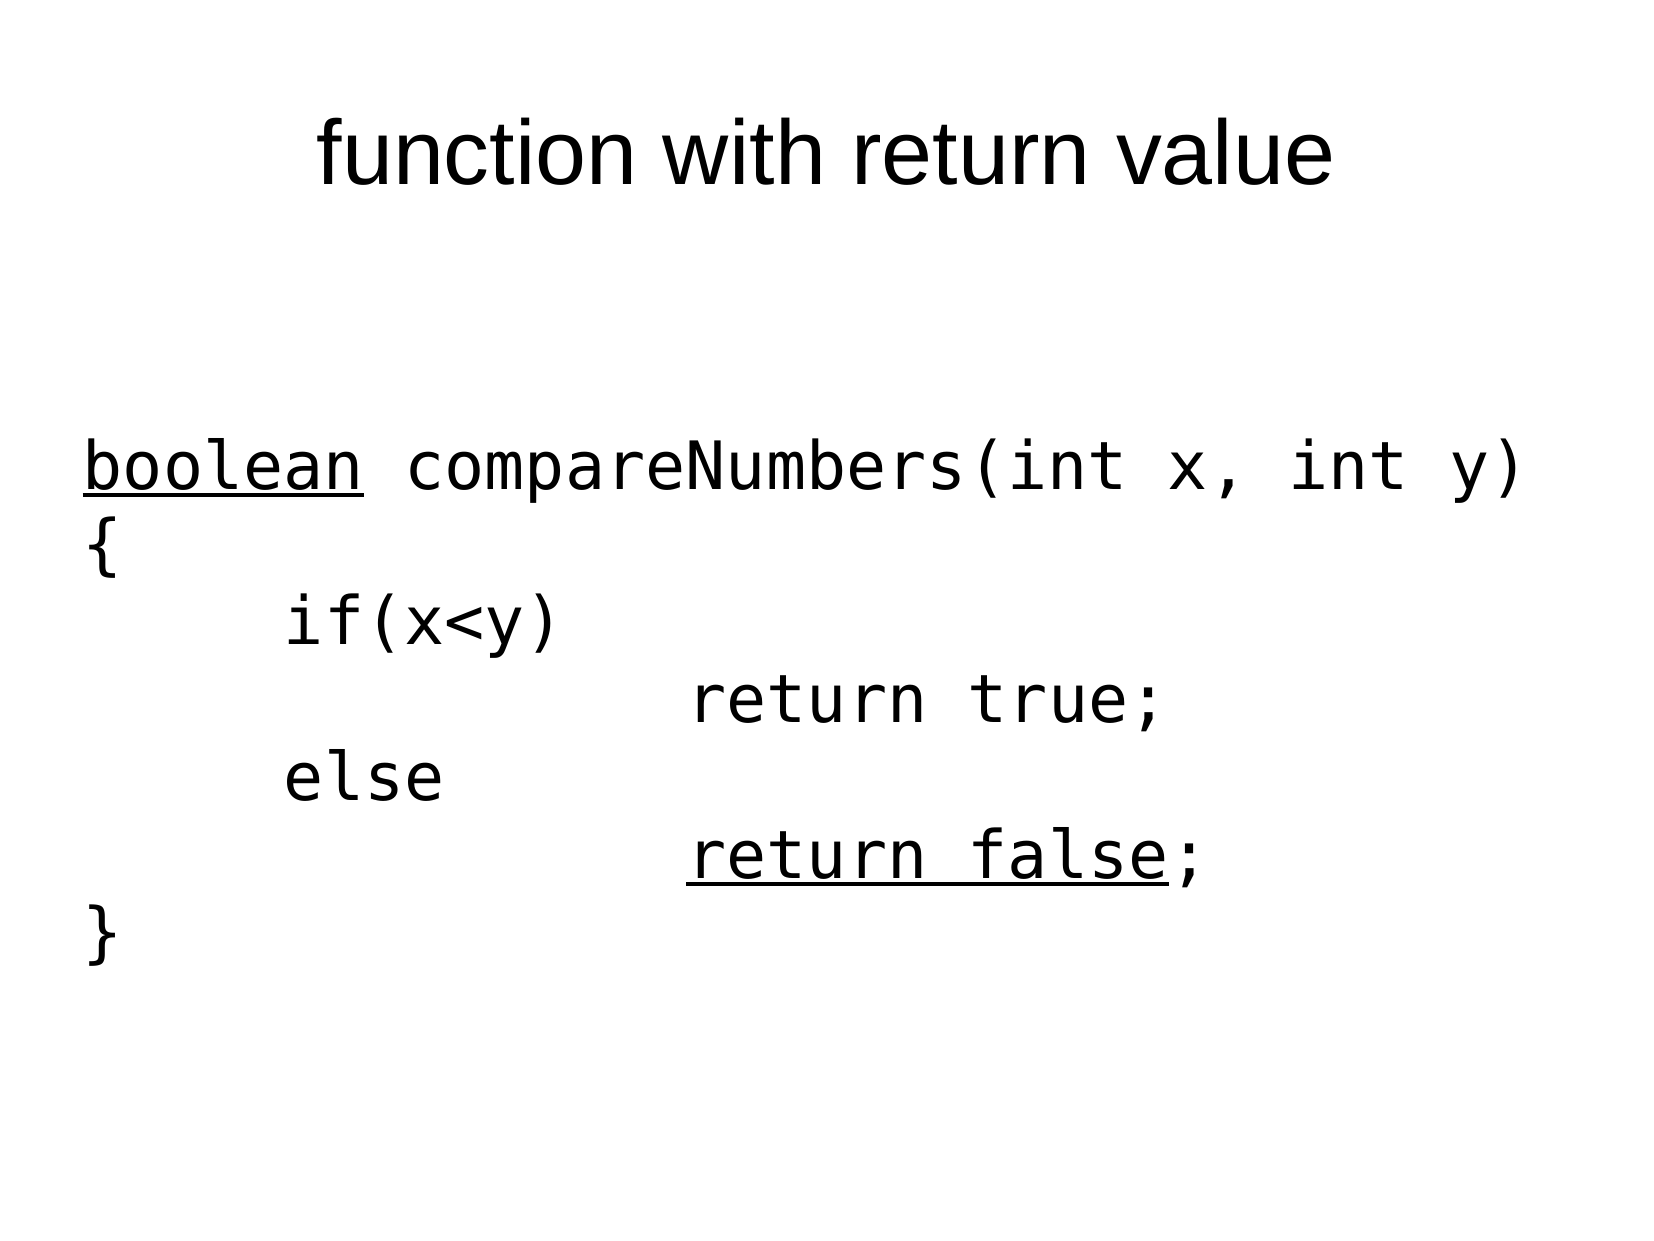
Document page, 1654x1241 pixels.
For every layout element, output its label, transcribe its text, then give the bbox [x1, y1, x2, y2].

subtitle boolean compareNumbers(int x, int y) { if(x<y) return true; else return false; } [82, 290, 1571, 1109]
title function with return value [82, 49, 1571, 257]
